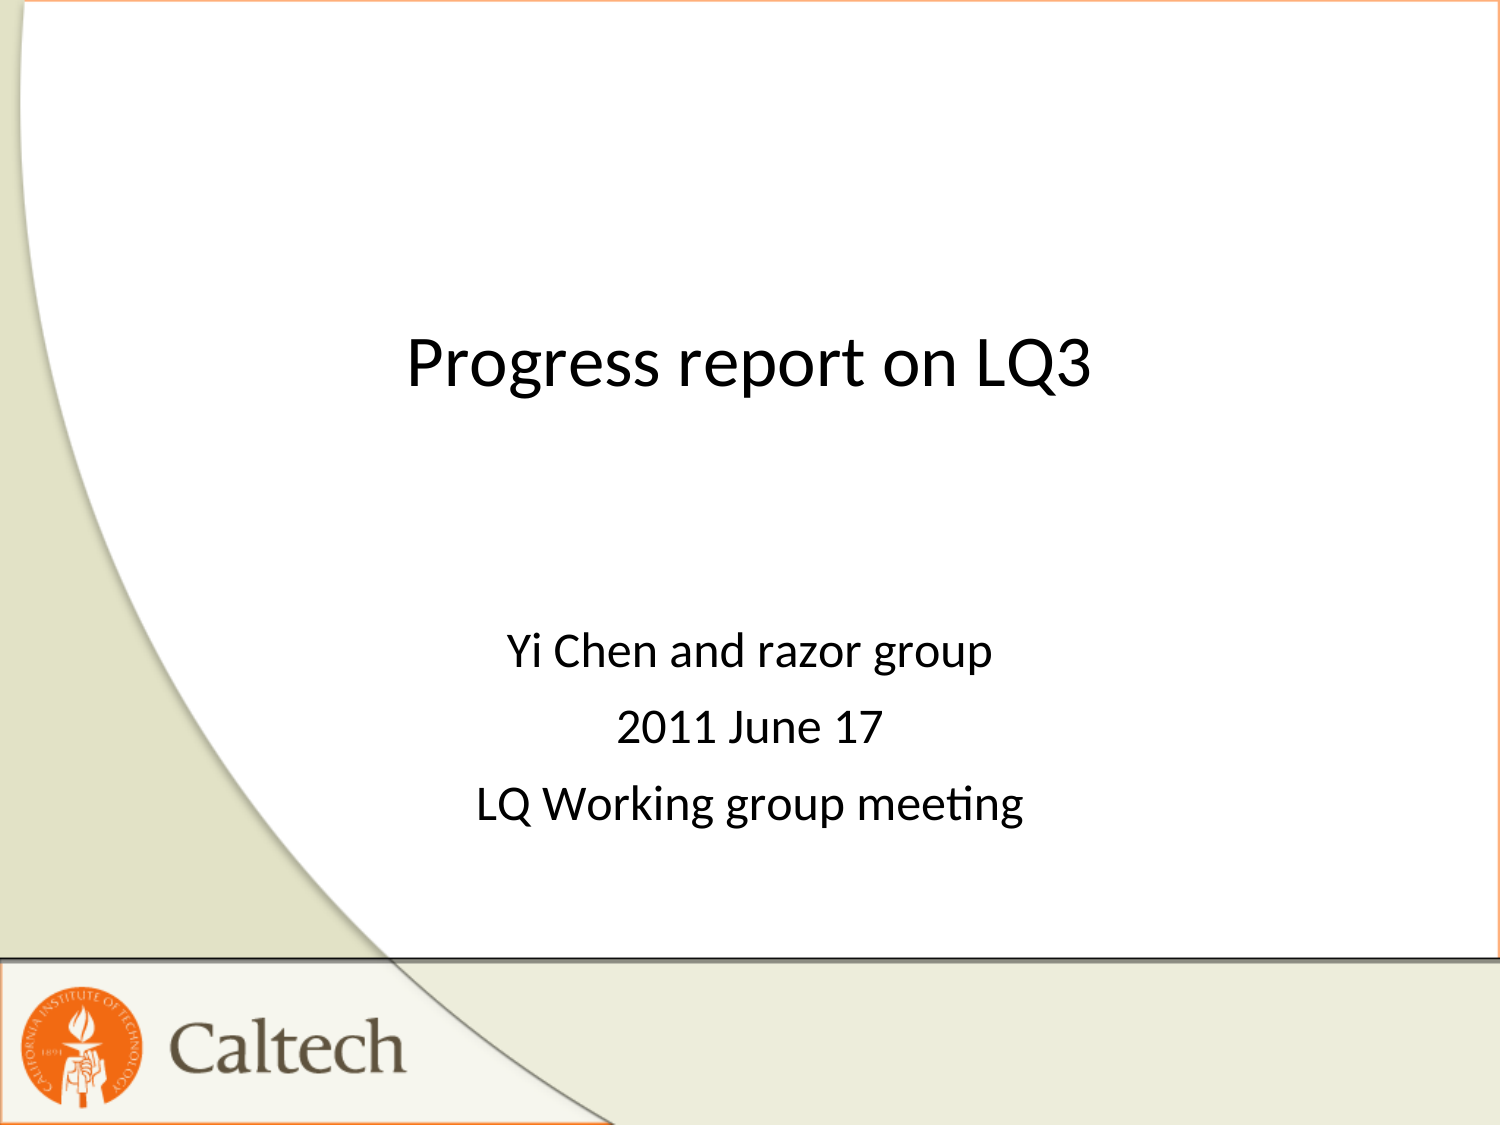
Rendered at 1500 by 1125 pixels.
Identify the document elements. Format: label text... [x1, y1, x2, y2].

subtitle Yi Chen and razor group 2011 June 17 LQ Working group meeting [75, 450, 1426, 998]
title Progress report on LQ3 [75, 231, 1426, 450]
picture [0, 0, 1500, 1125]
